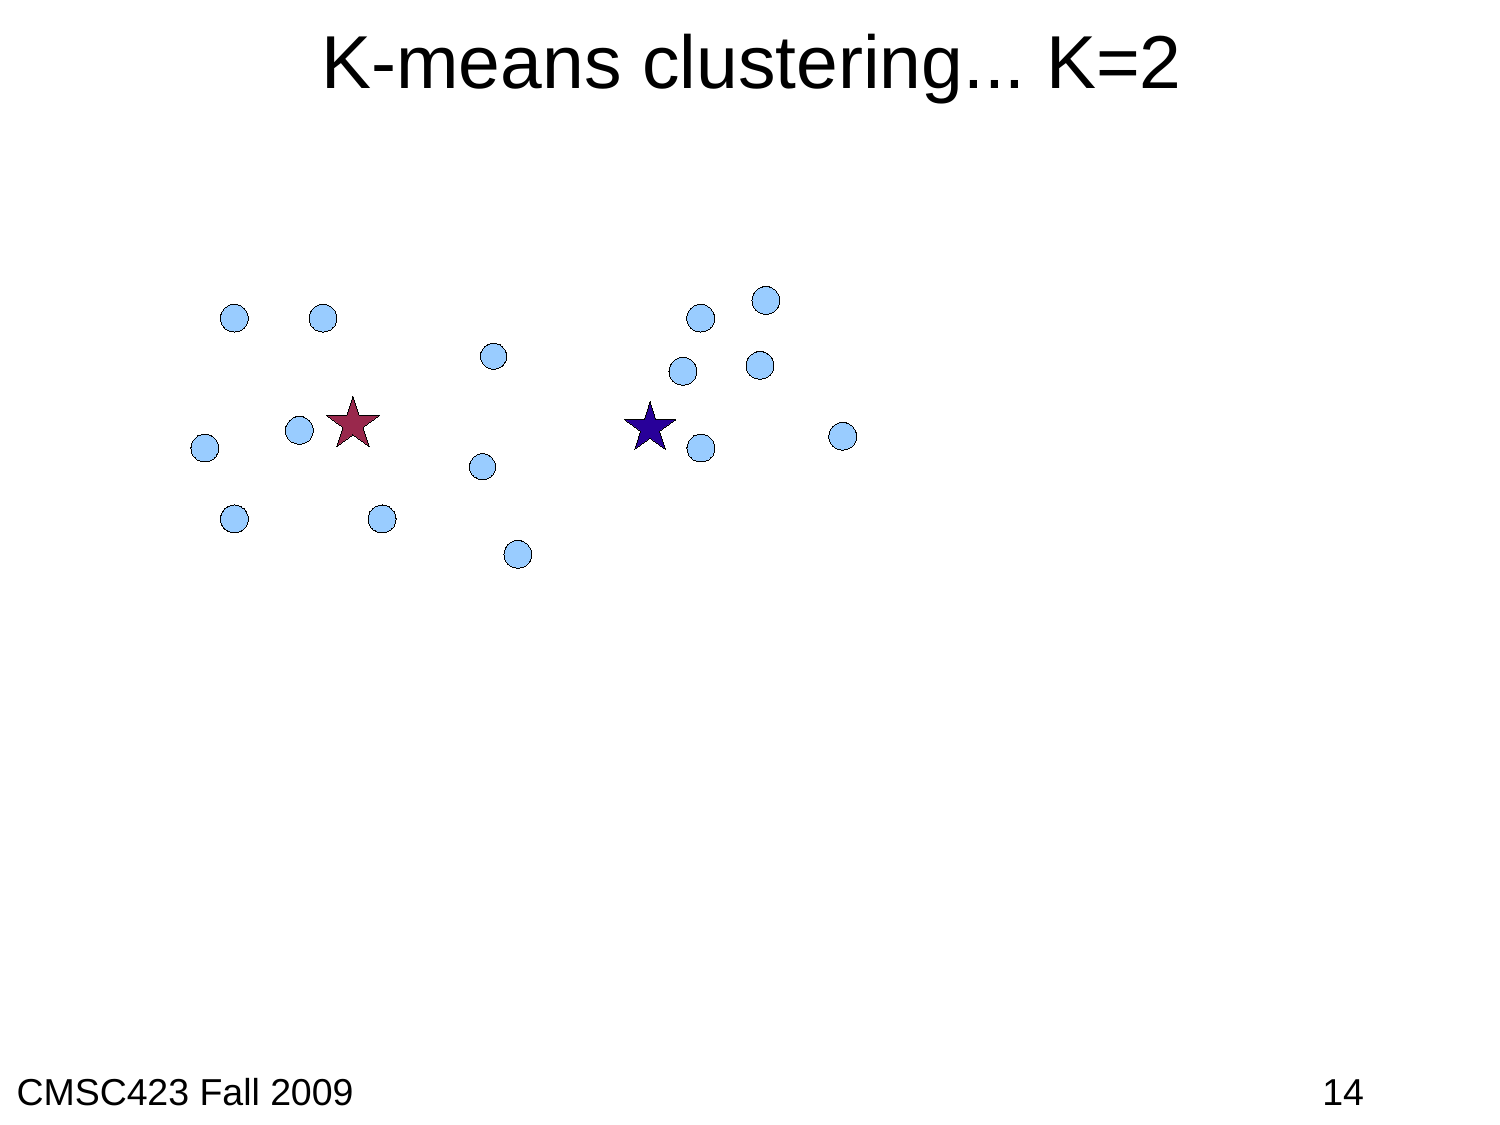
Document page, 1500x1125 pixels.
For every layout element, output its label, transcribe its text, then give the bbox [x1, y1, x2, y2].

text_box [190, 434, 219, 462]
text_box [220, 504, 249, 533]
text_box [309, 304, 337, 333]
text_box [624, 401, 676, 450]
text_box [828, 422, 857, 451]
text_box [503, 540, 532, 569]
text_box [751, 286, 780, 315]
text_box [326, 396, 380, 447]
text_box [285, 416, 314, 445]
text_box [686, 434, 715, 462]
text_box [668, 357, 697, 386]
text_box [746, 351, 774, 380]
text_box [469, 453, 496, 480]
text_box [368, 504, 397, 533]
text_box [220, 304, 249, 333]
title K-means clustering... K=2 [19, 9, 1485, 116]
text_box [480, 343, 507, 370]
text_box [686, 304, 715, 333]
